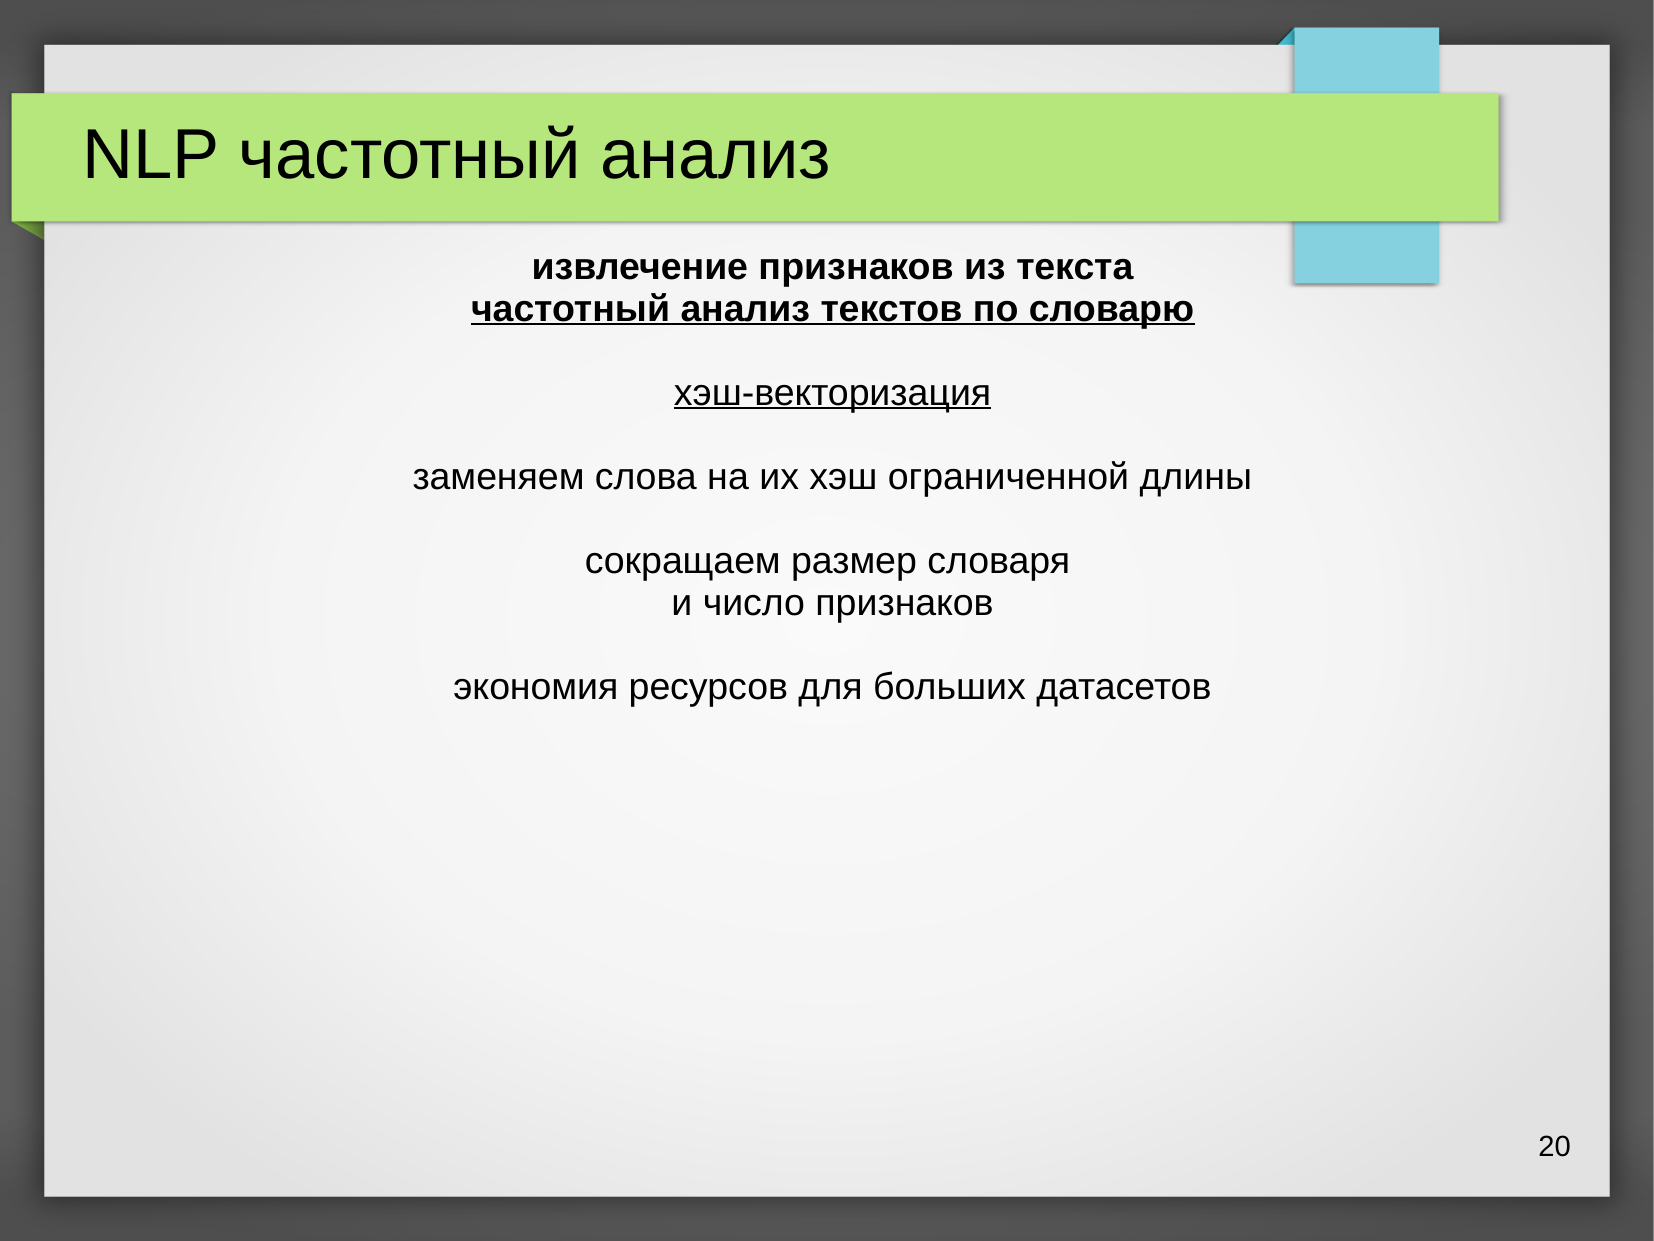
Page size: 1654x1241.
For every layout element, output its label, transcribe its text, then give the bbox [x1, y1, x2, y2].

picture [0, 0, 1654, 1241]
title NLP частотный анализ [82, 113, 1406, 194]
text_box извлечение признаков из текста частотный анализ текстов по словарю хэш-векторизация заменяем слова на их хэш ограниченной длины сокращаем размер словаря и число признаков экономия ресурсов для больших датасетов [188, 245, 1477, 1071]
